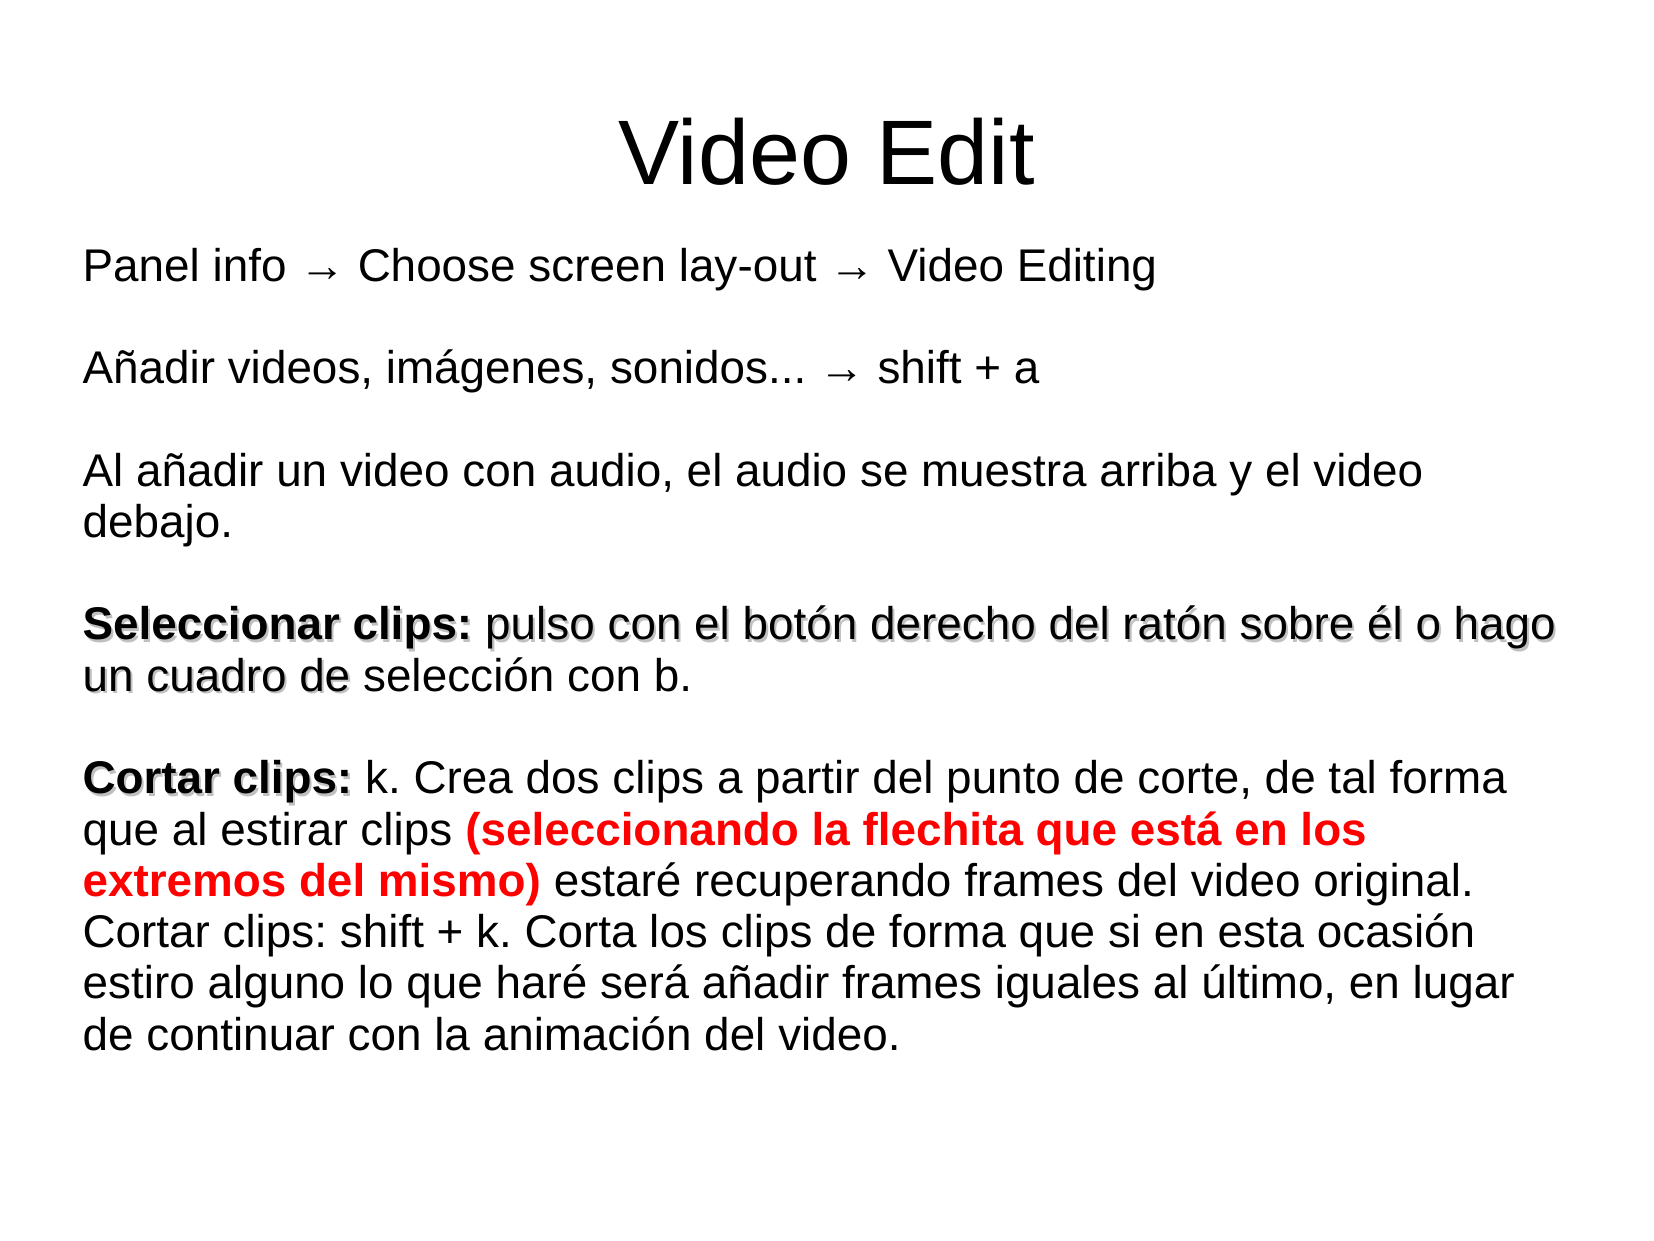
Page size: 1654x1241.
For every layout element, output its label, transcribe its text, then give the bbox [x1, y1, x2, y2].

title Video Edit [82, 49, 1571, 239]
subtitle Panel info → Choose screen lay-out → Video Editing Añadir videos, imágenes, sonidos... → shift + a Al añadir un video con audio, el audio se muestra arriba y el video debajo. Seleccionar clips: pulso con el botón derecho del ratón sobre él o hago un cuadro de selección con b. Cortar clips: k. Crea dos clips a partir del punto de corte, de tal forma que al estirar clips (seleccionando la flechita que está en los extremos del mismo) estaré recuperando frames del video original. Cortar clips: shift + k. Corta los clips de forma que si en esta ocasión estiro alguno lo que haré será añadir frames iguales al último, en lugar de continuar con la animación del video. [82, 239, 1571, 1060]
